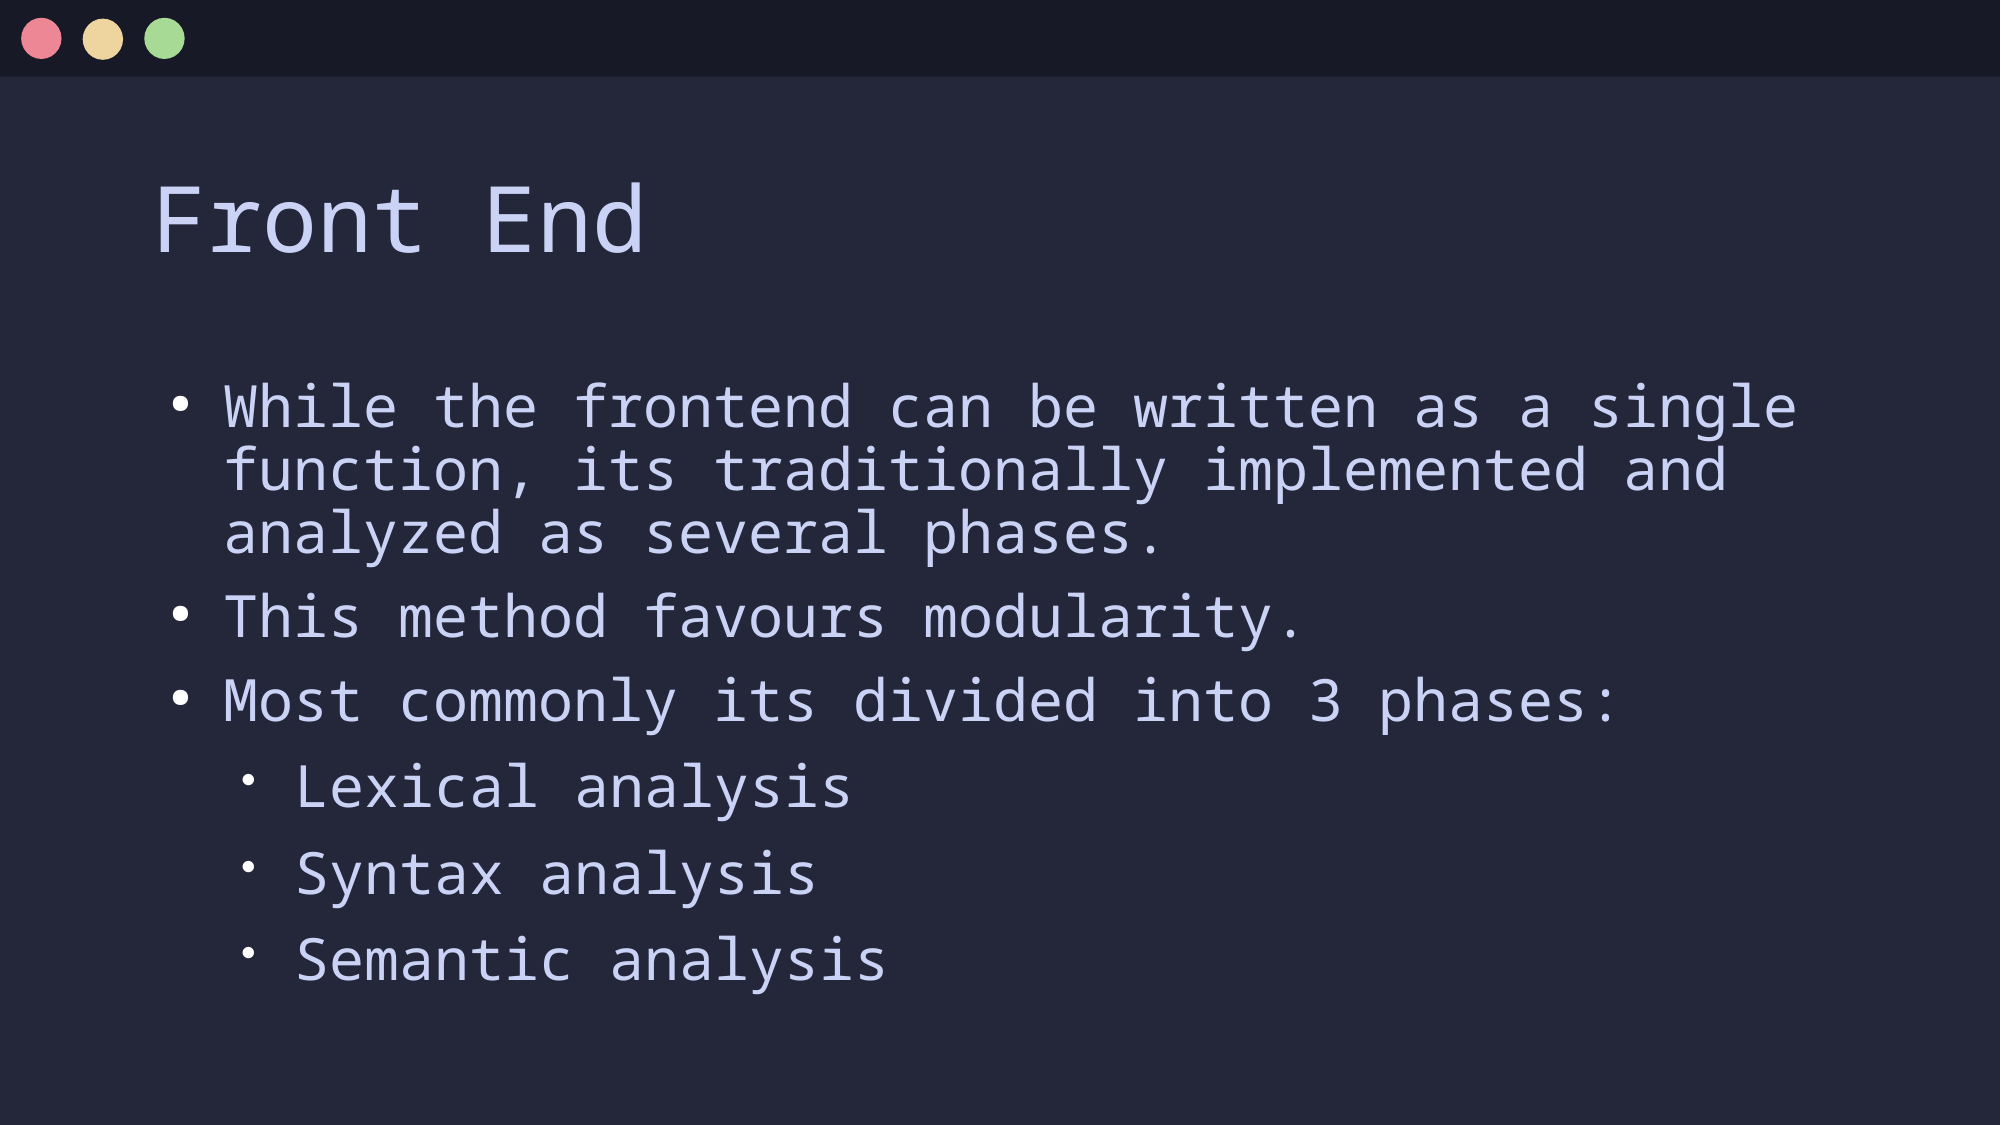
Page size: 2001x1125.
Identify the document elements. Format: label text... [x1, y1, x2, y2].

text_box [0, 0, 2000, 77]
title Front End [137, 113, 1863, 332]
list While the frontend can be written as a single function, its traditionally implemented and analyzed as several phases. This method favours modularity. Most commonly its divided into 3 phases: Lexical analysis Syntax analysis Semantic analysis [137, 369, 1863, 1014]
